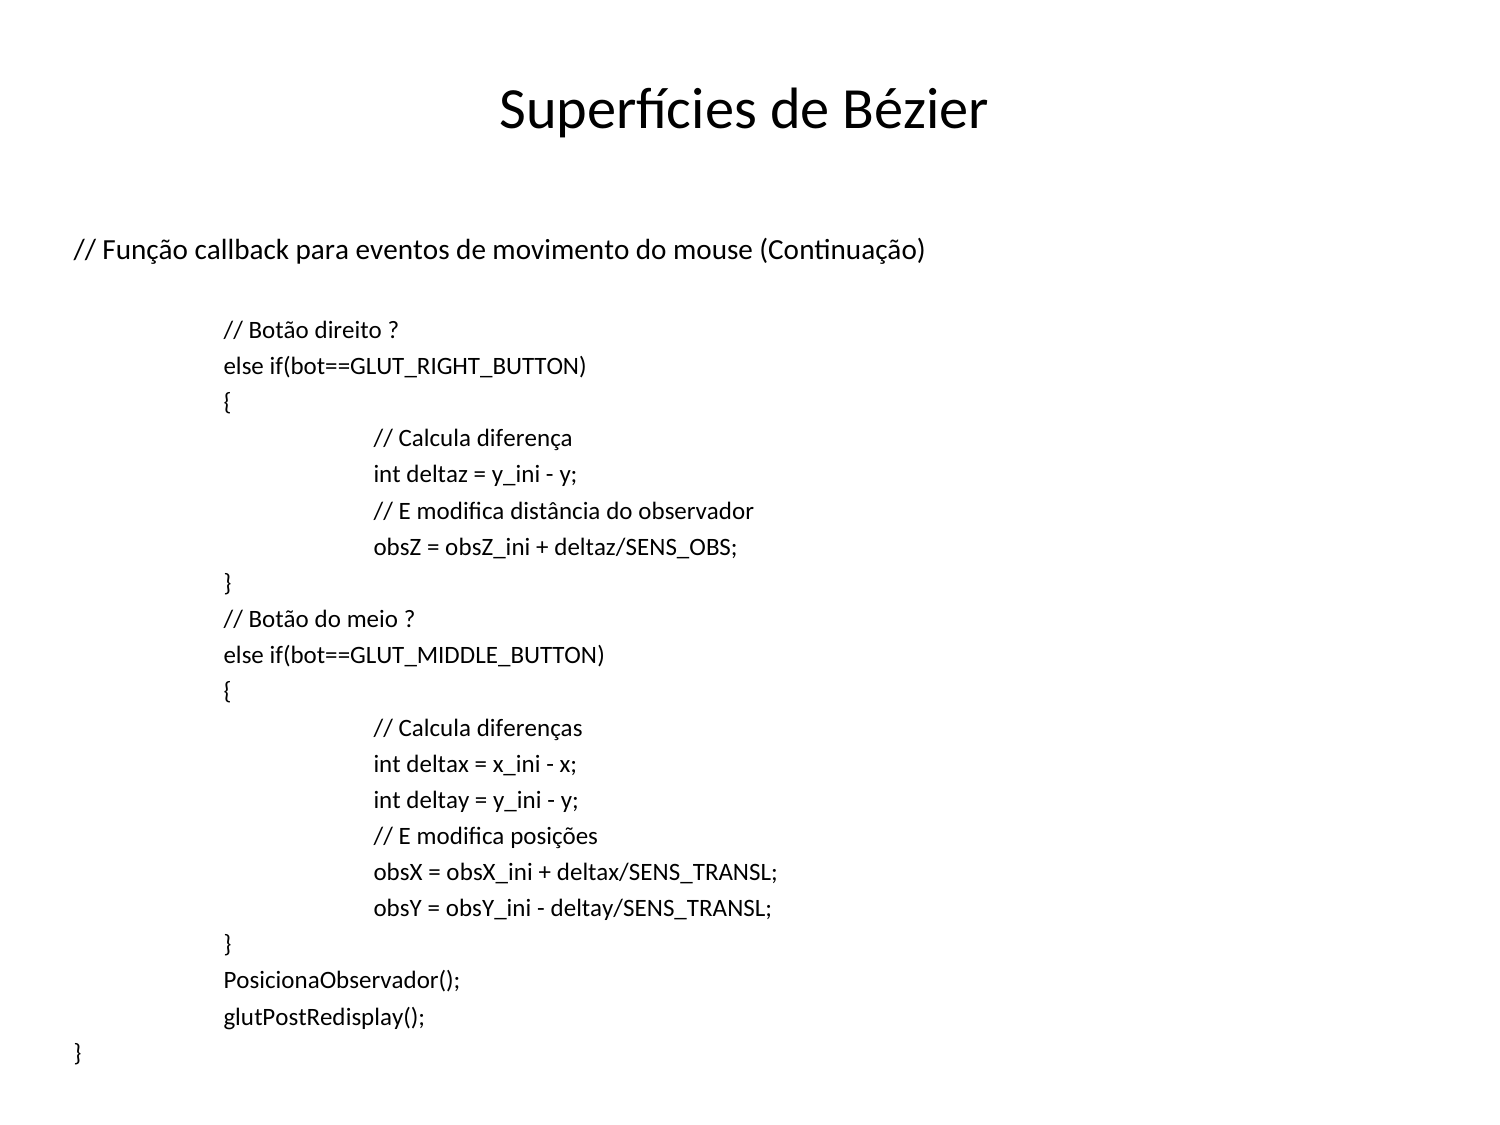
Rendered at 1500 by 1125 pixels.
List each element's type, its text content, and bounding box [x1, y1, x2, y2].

text_box // Função callback para eventos de movimento do mouse (Continuação) // Botão direito ? else if(bot==GLUT_RIGHT_BUTTON) { // Calcula diferença int deltaz = y_ini - y; // E modifica distância do observador obsZ = obsZ_ini + deltaz/SENS_OBS; } // Botão do meio ? else if(bot==GLUT_MIDDLE_BUTTON) { // Calcula diferenças int deltax = x_ini - x; int deltay = y_ini - y; // E modifica posições obsX = obsX_ini + deltax/SENS_TRANSL; obsY = obsY_ini - deltay/SENS_TRANSL; } PosicionaObservador(); glutPostRedisplay(); } [58, 222, 1336, 1090]
title Superfícies de Bézier [23, 46, 1465, 165]
